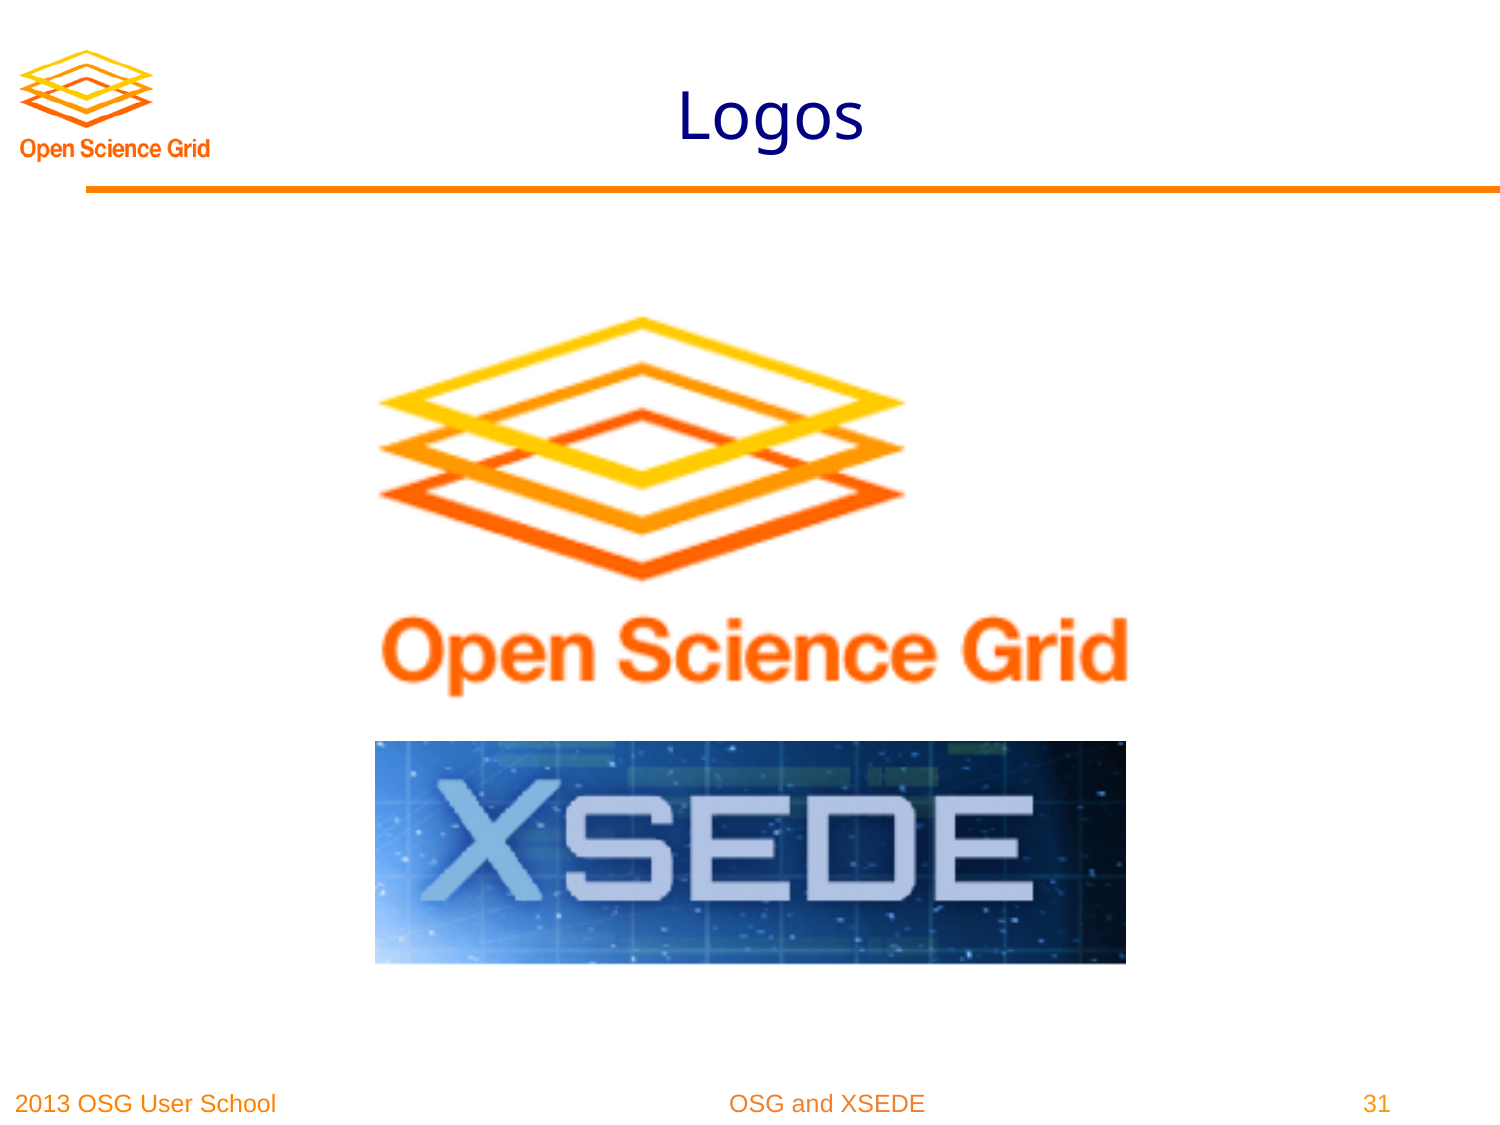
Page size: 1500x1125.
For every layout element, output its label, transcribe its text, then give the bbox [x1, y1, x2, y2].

picture [305, 243, 1206, 967]
title Logos [201, 18, 1342, 207]
picture [0, 27, 201, 179]
